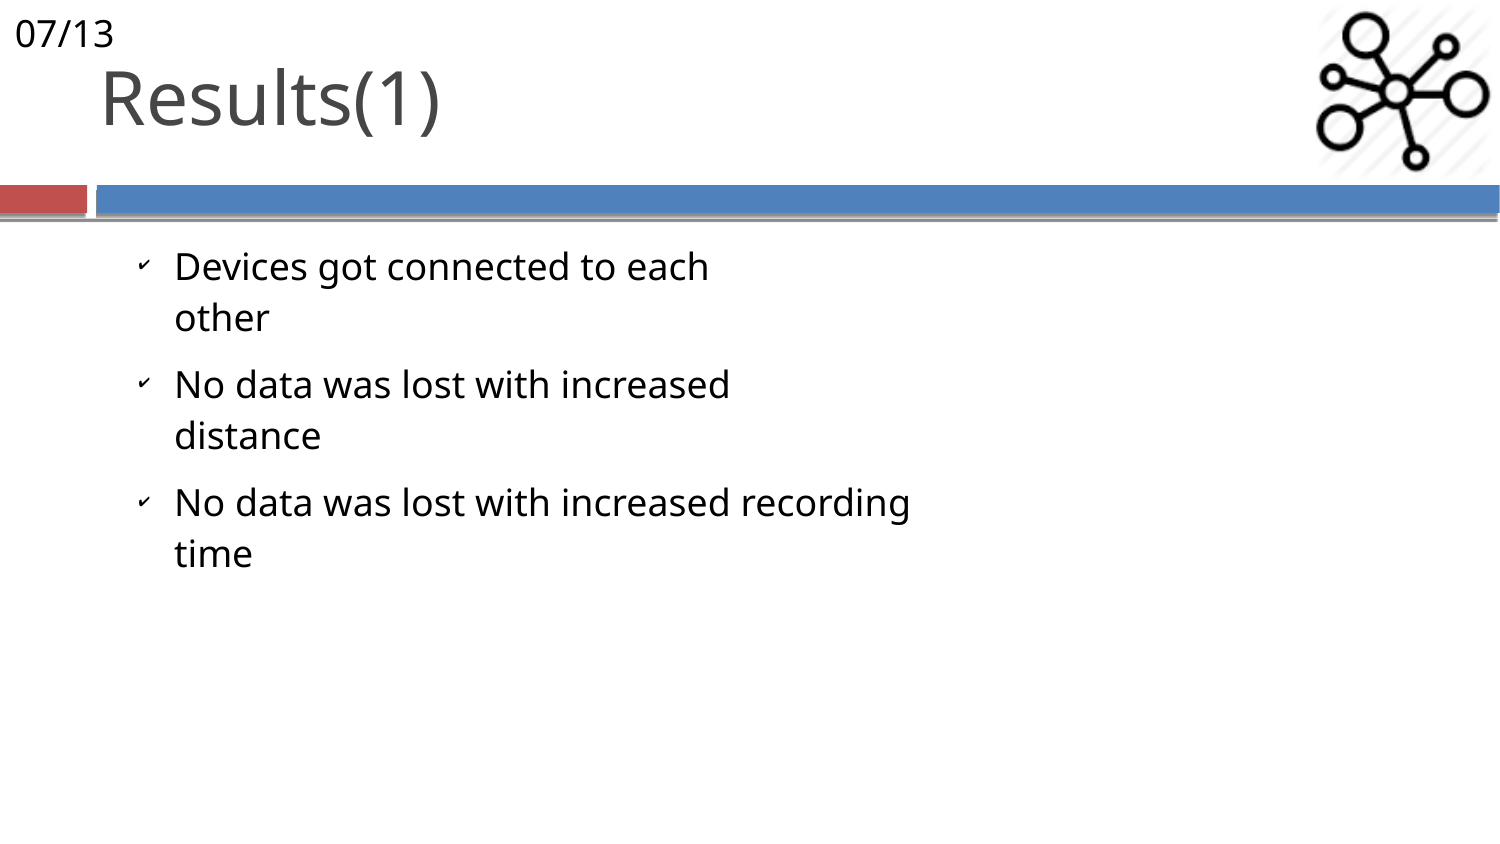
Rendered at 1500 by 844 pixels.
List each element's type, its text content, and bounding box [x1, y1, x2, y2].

text_box No data was lost with increased recording time [124, 469, 978, 534]
text_box 07/13 [0, 0, 151, 64]
picture [1315, 3, 1492, 181]
text_box Devices got connected to each other [123, 232, 793, 297]
text_box No data was lost with increased distance [123, 351, 865, 415]
text_box Results(1) [99, 13, 1315, 179]
